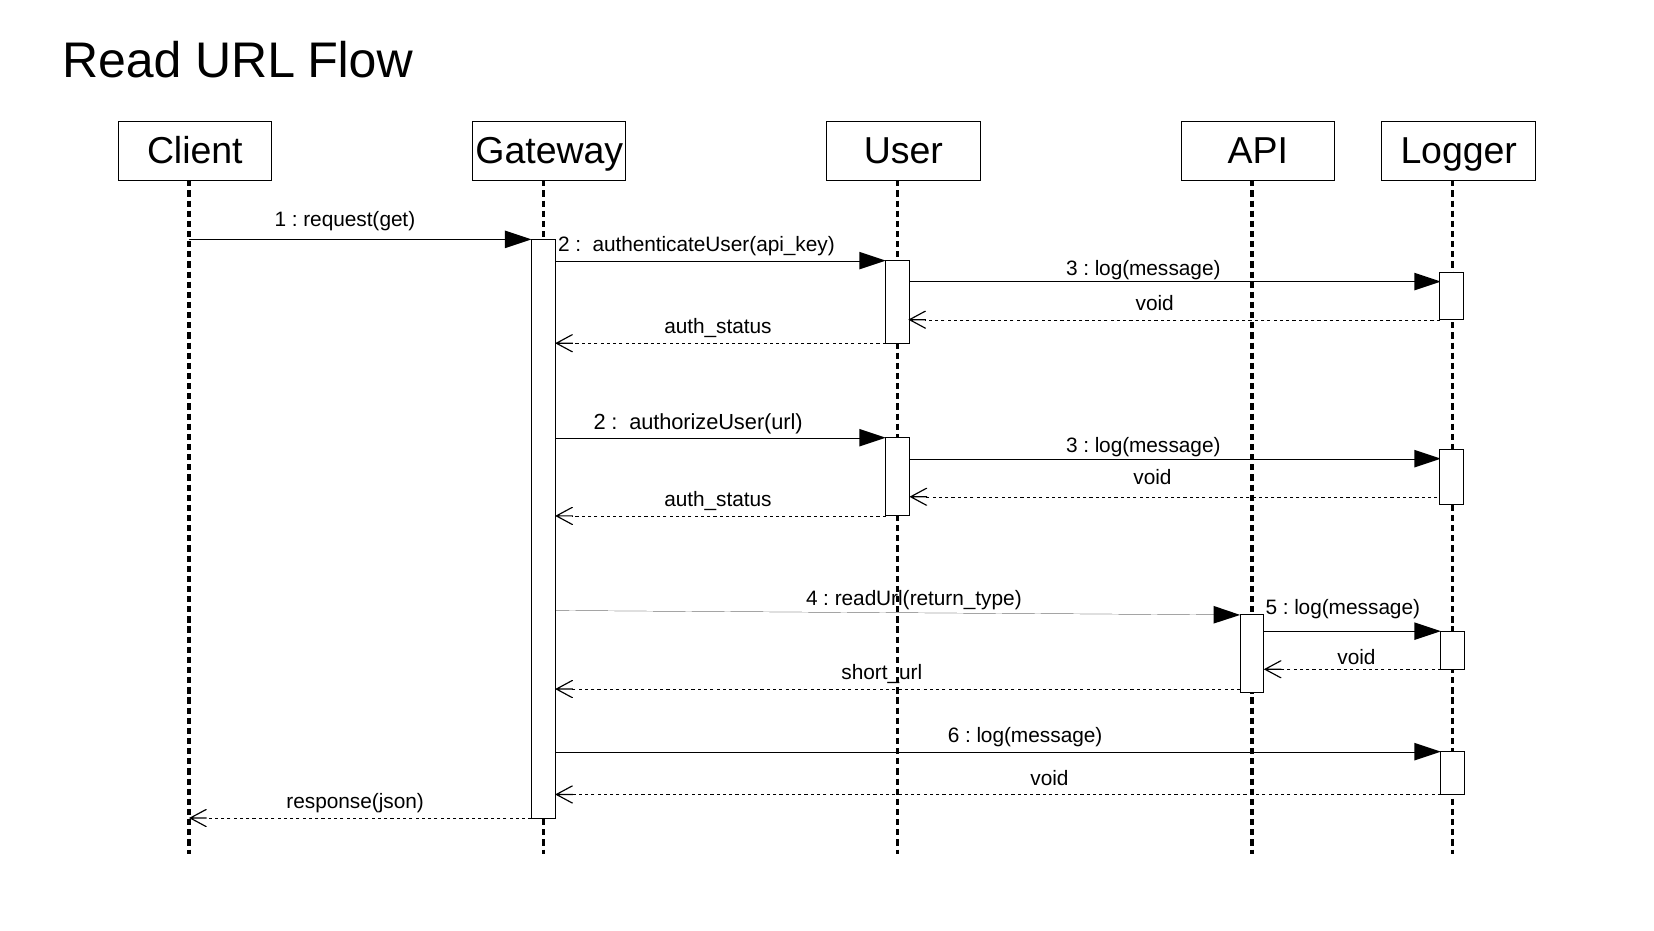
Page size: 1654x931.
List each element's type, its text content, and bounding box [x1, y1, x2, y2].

text_box void [1118, 458, 1202, 502]
text_box [1440, 751, 1465, 795]
text_box 3 : log(message) [1051, 248, 1276, 281]
text_box [1240, 614, 1264, 693]
text_box 6 : log(message) [933, 753, 1158, 760]
text_box [1440, 631, 1465, 670]
text_box void [1120, 283, 1204, 327]
text_box 6 : log(message) [933, 716, 1158, 752]
text_box void [1015, 759, 1099, 802]
text_box auth_status [649, 480, 815, 524]
text_box 3 : log(message) [1202, 460, 1276, 469]
text_box 3 : log(message) [1051, 425, 1276, 459]
text_box Gateway [472, 121, 626, 181]
text_box 5 : log(message) [1250, 588, 1476, 632]
text_box 2 : authorizeUser(url) [578, 402, 863, 446]
text_box [1439, 449, 1464, 505]
text_box [1439, 272, 1464, 320]
text_box 3 : log(message) [1051, 460, 1118, 469]
text_box short_url [826, 653, 957, 697]
text_box Client [118, 121, 272, 181]
text_box Read URL Flow [47, 24, 1607, 96]
text_box User [826, 121, 981, 181]
text_box 1 : request(get) [259, 200, 438, 239]
text_box 3 : log(message) [1051, 282, 1276, 292]
text_box Logger [1381, 121, 1536, 181]
text_box 2 : authenticateUser(api_key) [543, 225, 910, 268]
text_box [885, 268, 910, 344]
text_box response(json) [271, 782, 473, 826]
text_box 4 : readUrl(return_type) [791, 579, 1040, 618]
text_box [885, 437, 910, 516]
text_box API [1181, 121, 1335, 181]
text_box [531, 239, 556, 819]
text_box void [1322, 638, 1406, 682]
text_box auth_status [649, 307, 815, 351]
